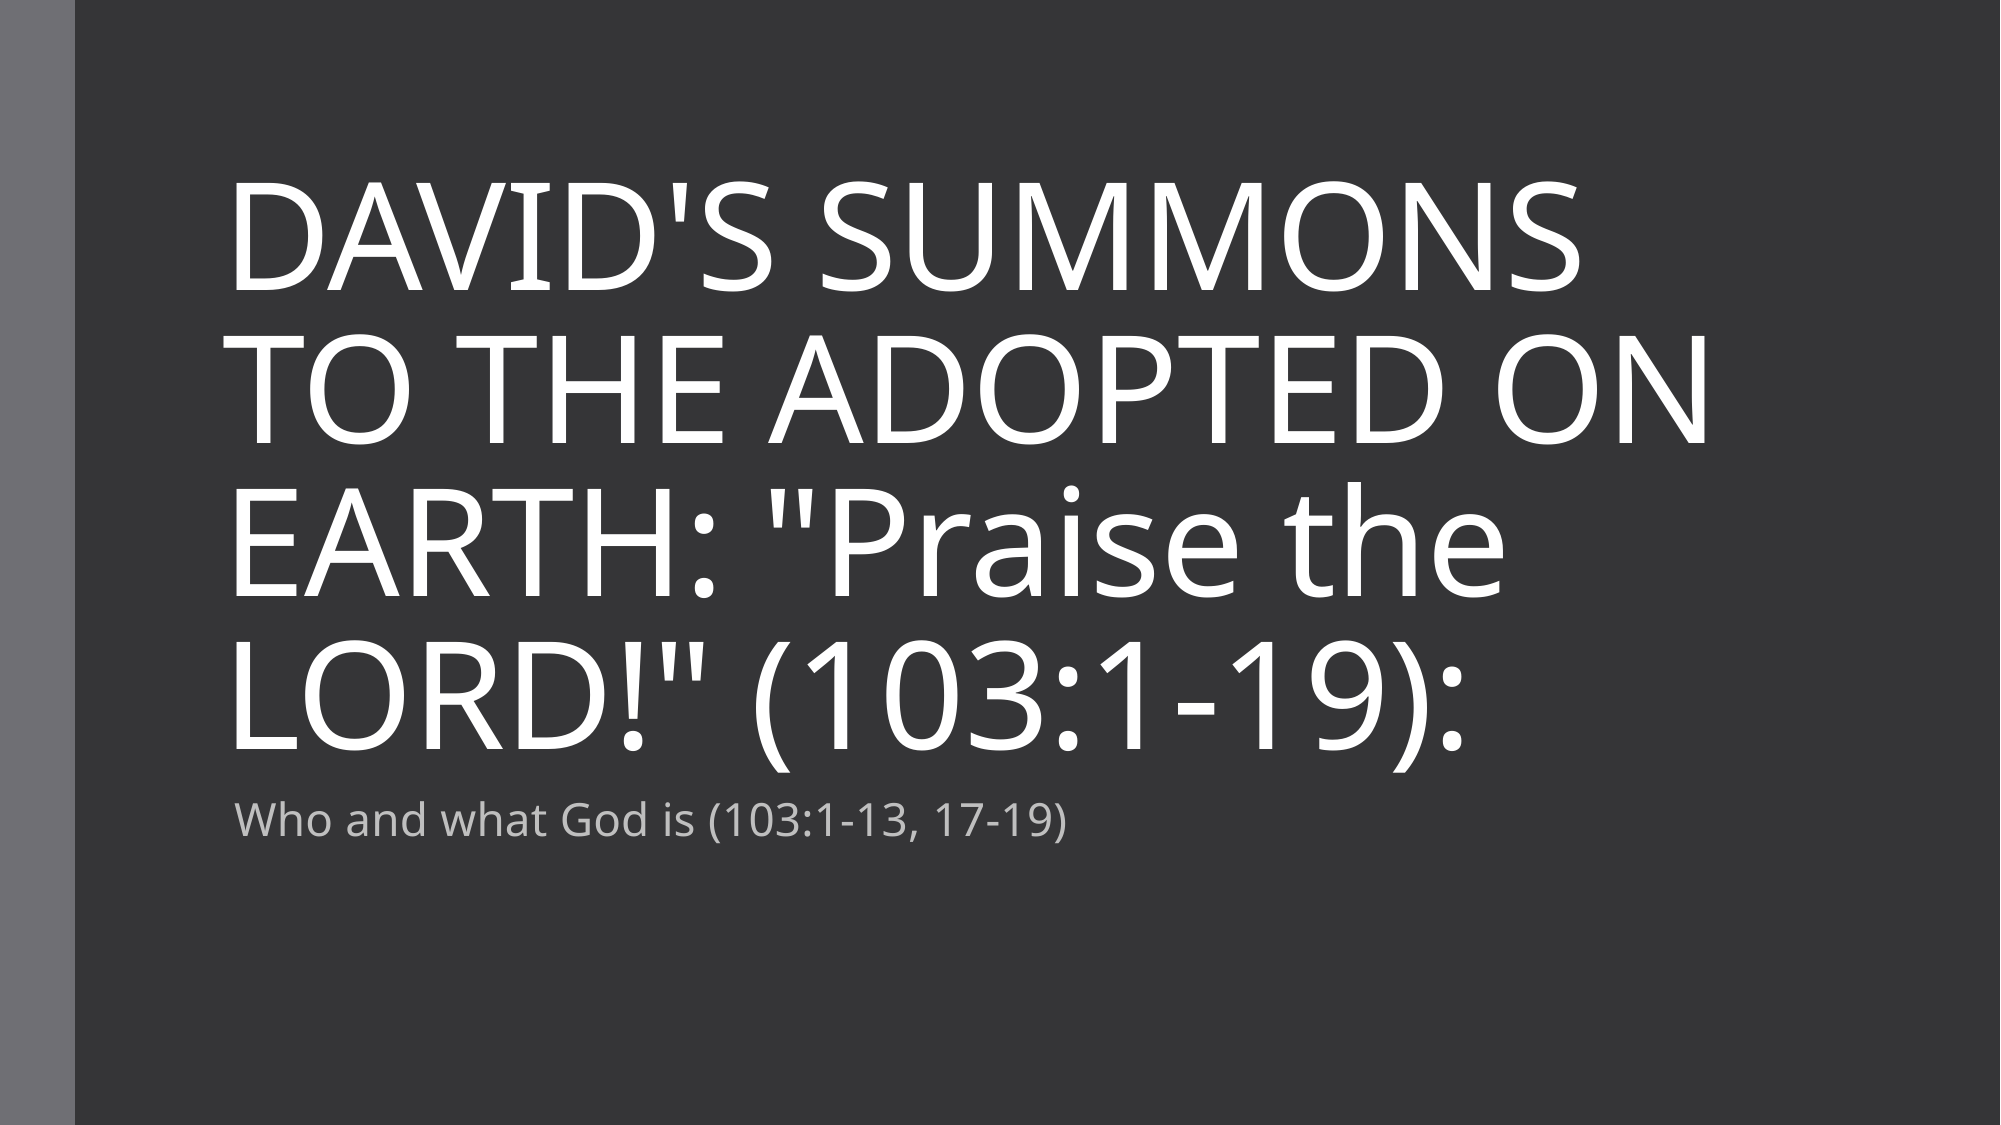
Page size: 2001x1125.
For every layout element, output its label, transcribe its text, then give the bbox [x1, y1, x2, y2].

subtitle Who and what God is (103:1-13, 17-19) [206, 787, 1752, 1066]
title DAVID'S SUMMONS TO THE ADOPTED ON EARTH: "Praise the LORD!" (103:1-19): [206, 124, 1752, 787]
